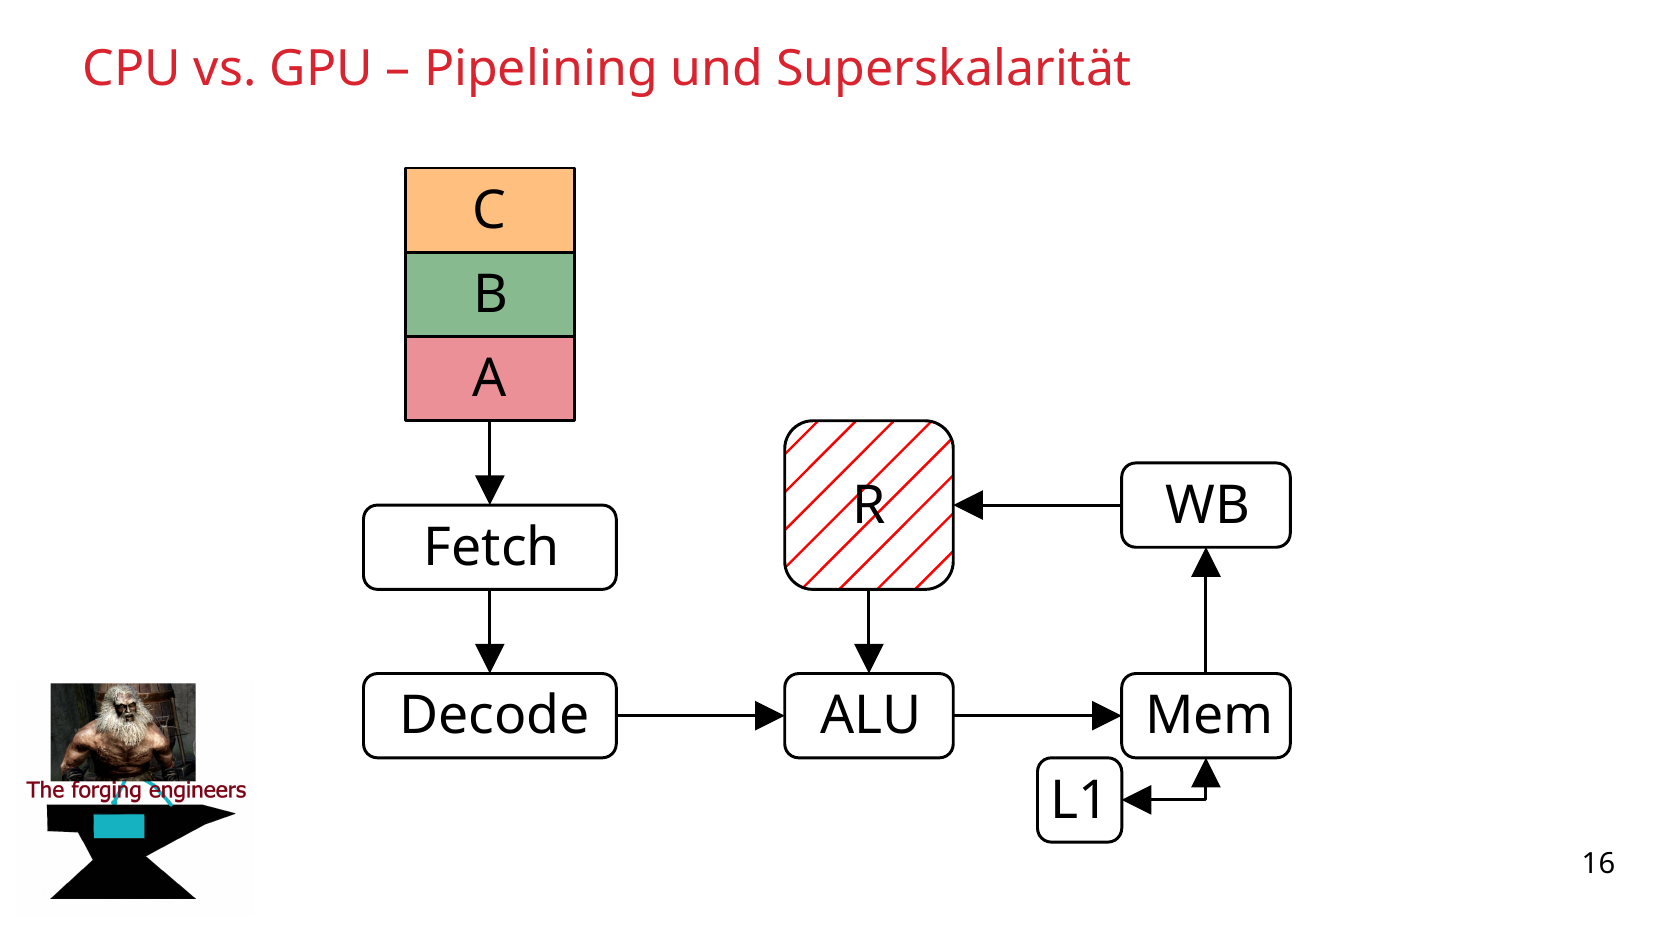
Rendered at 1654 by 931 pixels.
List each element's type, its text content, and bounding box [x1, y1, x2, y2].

title CPU vs. GPU – Pipelining und Superskalarität [82, 37, 1571, 95]
picture [278, 82, 1376, 928]
picture [17, 679, 254, 916]
